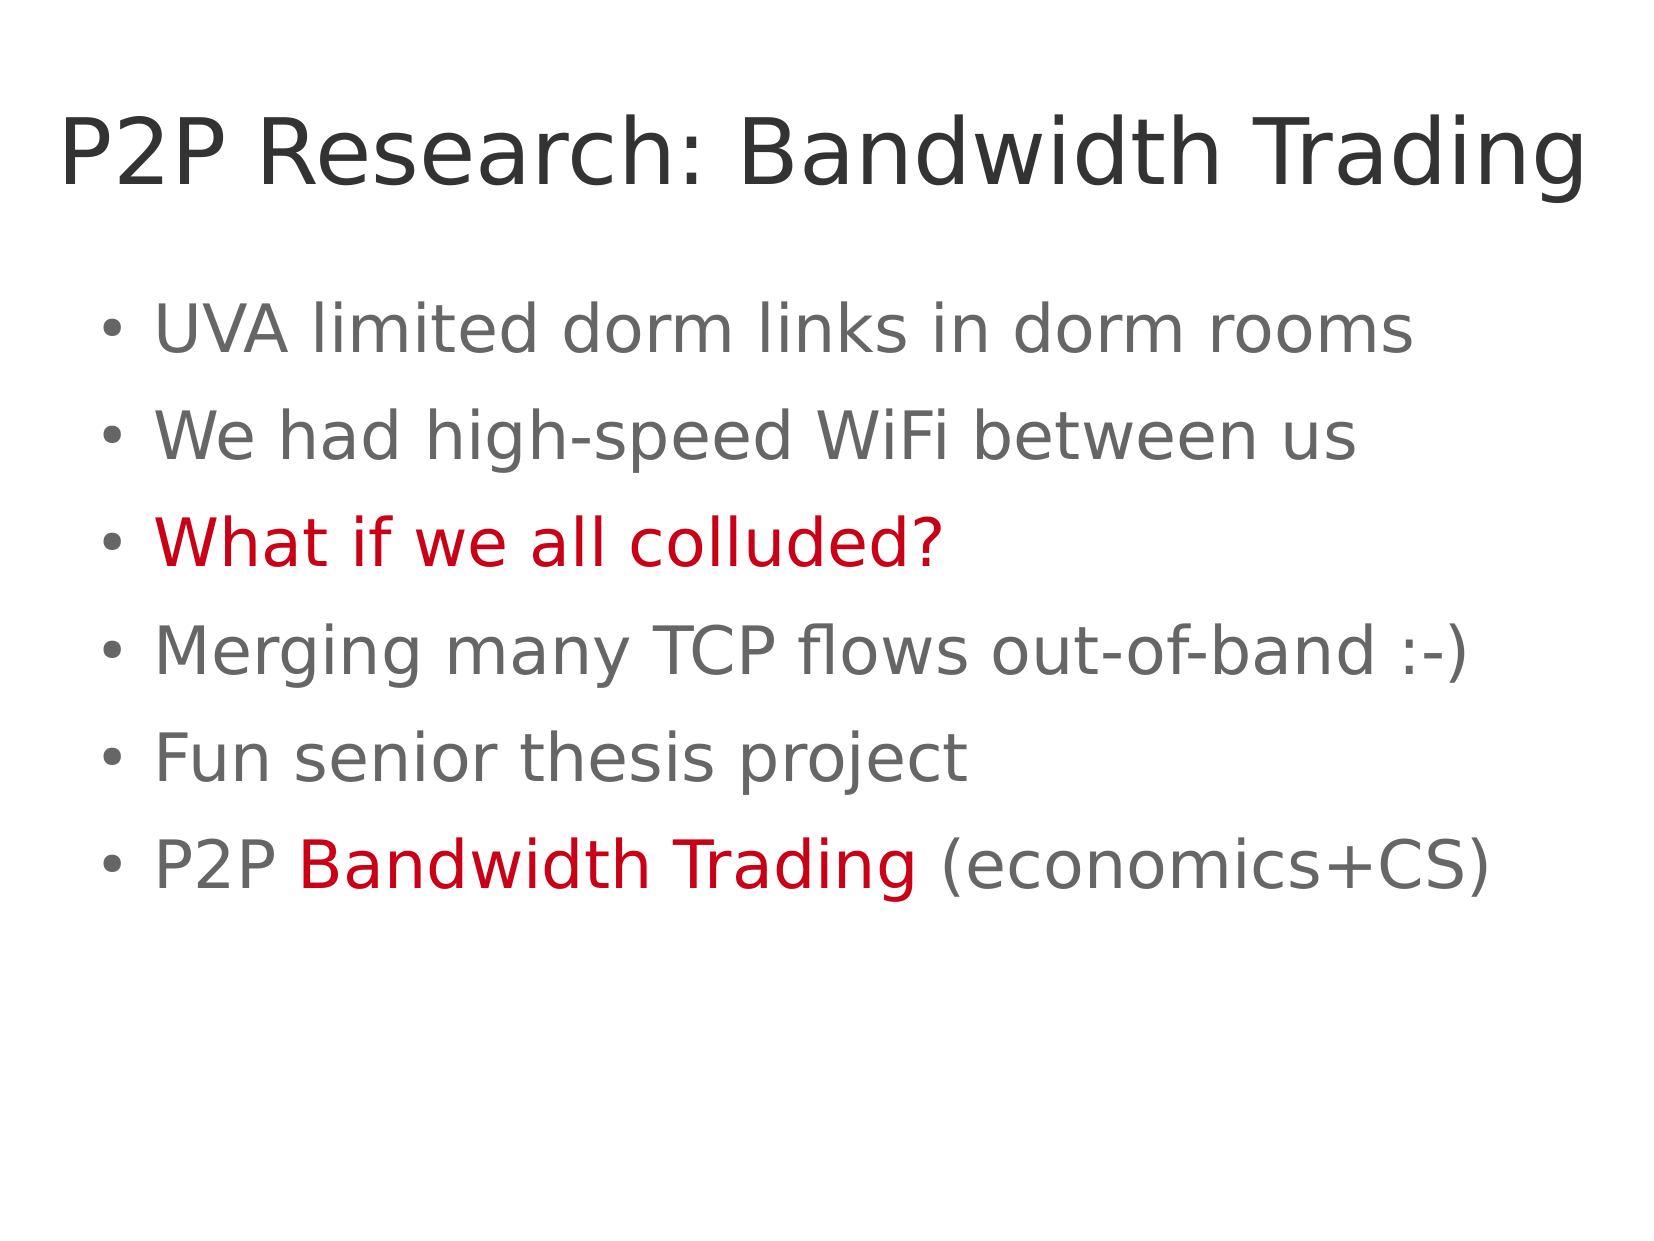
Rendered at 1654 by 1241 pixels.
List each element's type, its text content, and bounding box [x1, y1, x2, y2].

list UVA limited dorm links in dorm rooms We had high-speed WiFi between us What if we all colluded? Merging many TCP flows out-of-band :-) Fun senior thesis project P2P Bandwidth Trading (economics+CS) [82, 290, 1571, 1109]
title P2P Research: Bandwidth Trading [37, 49, 1613, 257]
